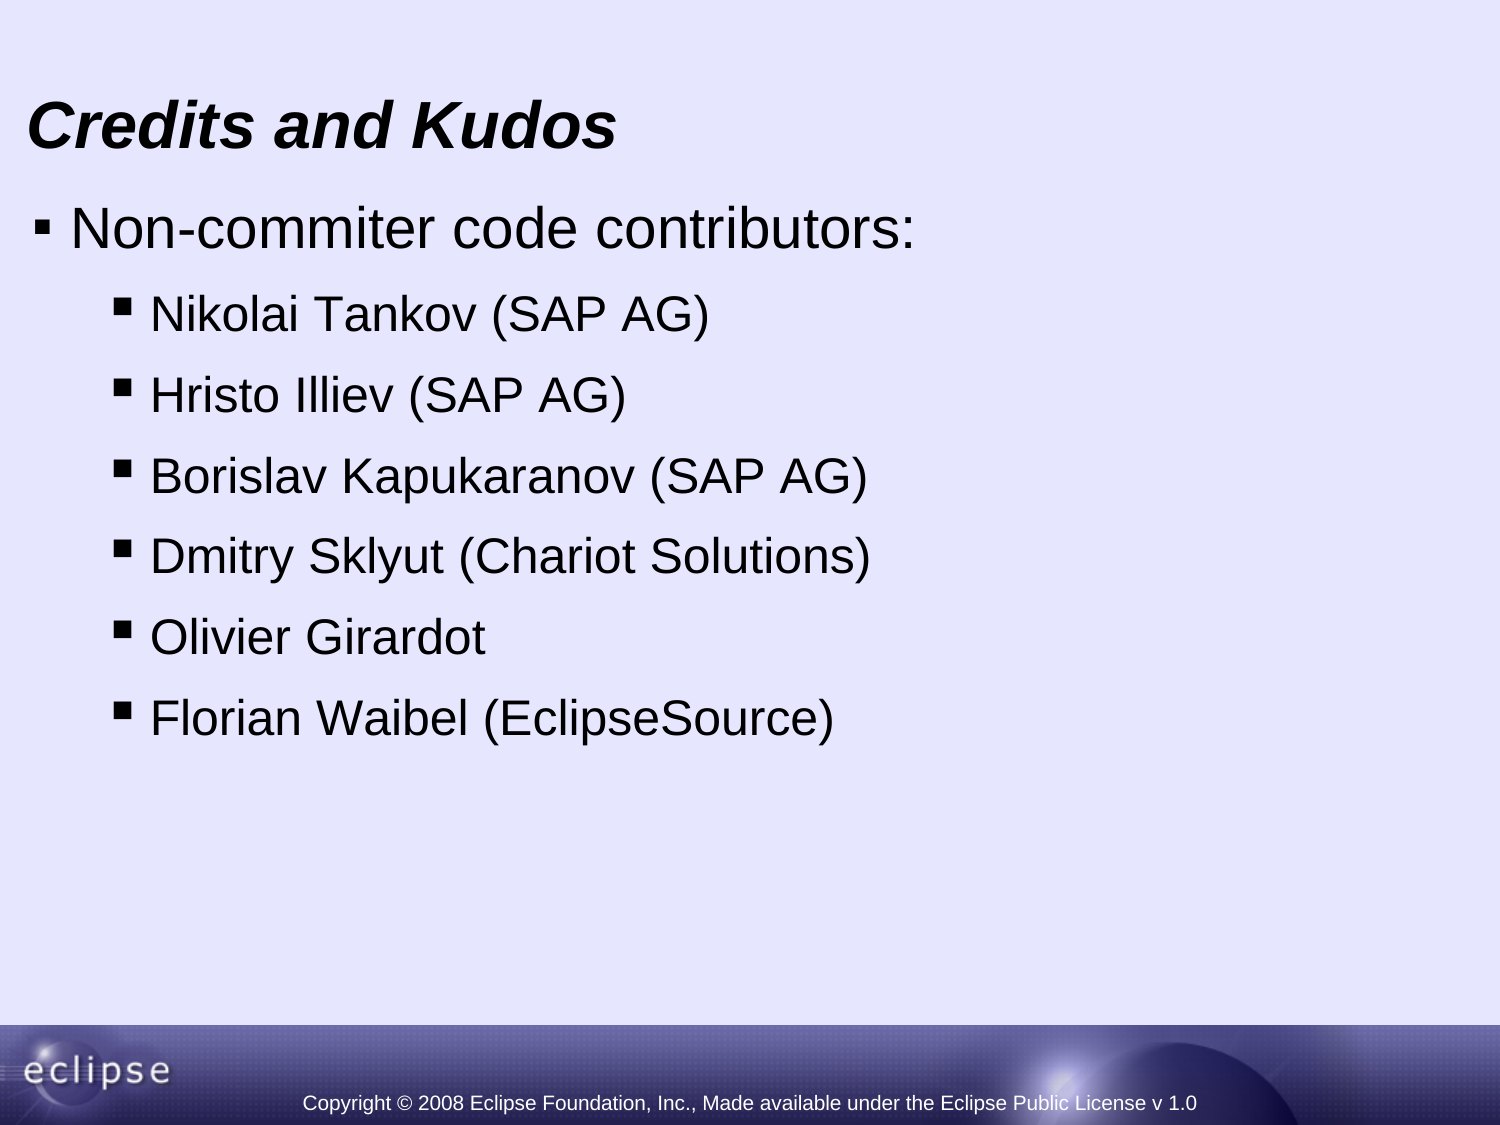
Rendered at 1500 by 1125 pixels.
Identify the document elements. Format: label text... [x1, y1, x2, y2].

picture [0, 1025, 1500, 1125]
title Credits and Kudos [26, 84, 1474, 172]
list Non-commiter code contributors: Nikolai Tankov (SAP AG) Hristo Illiev (SAP AG) Borislav Kapukaranov (SAP AG) Dmitry Sklyut (Chariot Solutions) Olivier Girardot Florian Waibel (EclipseSource) [32, 195, 1458, 1029]
